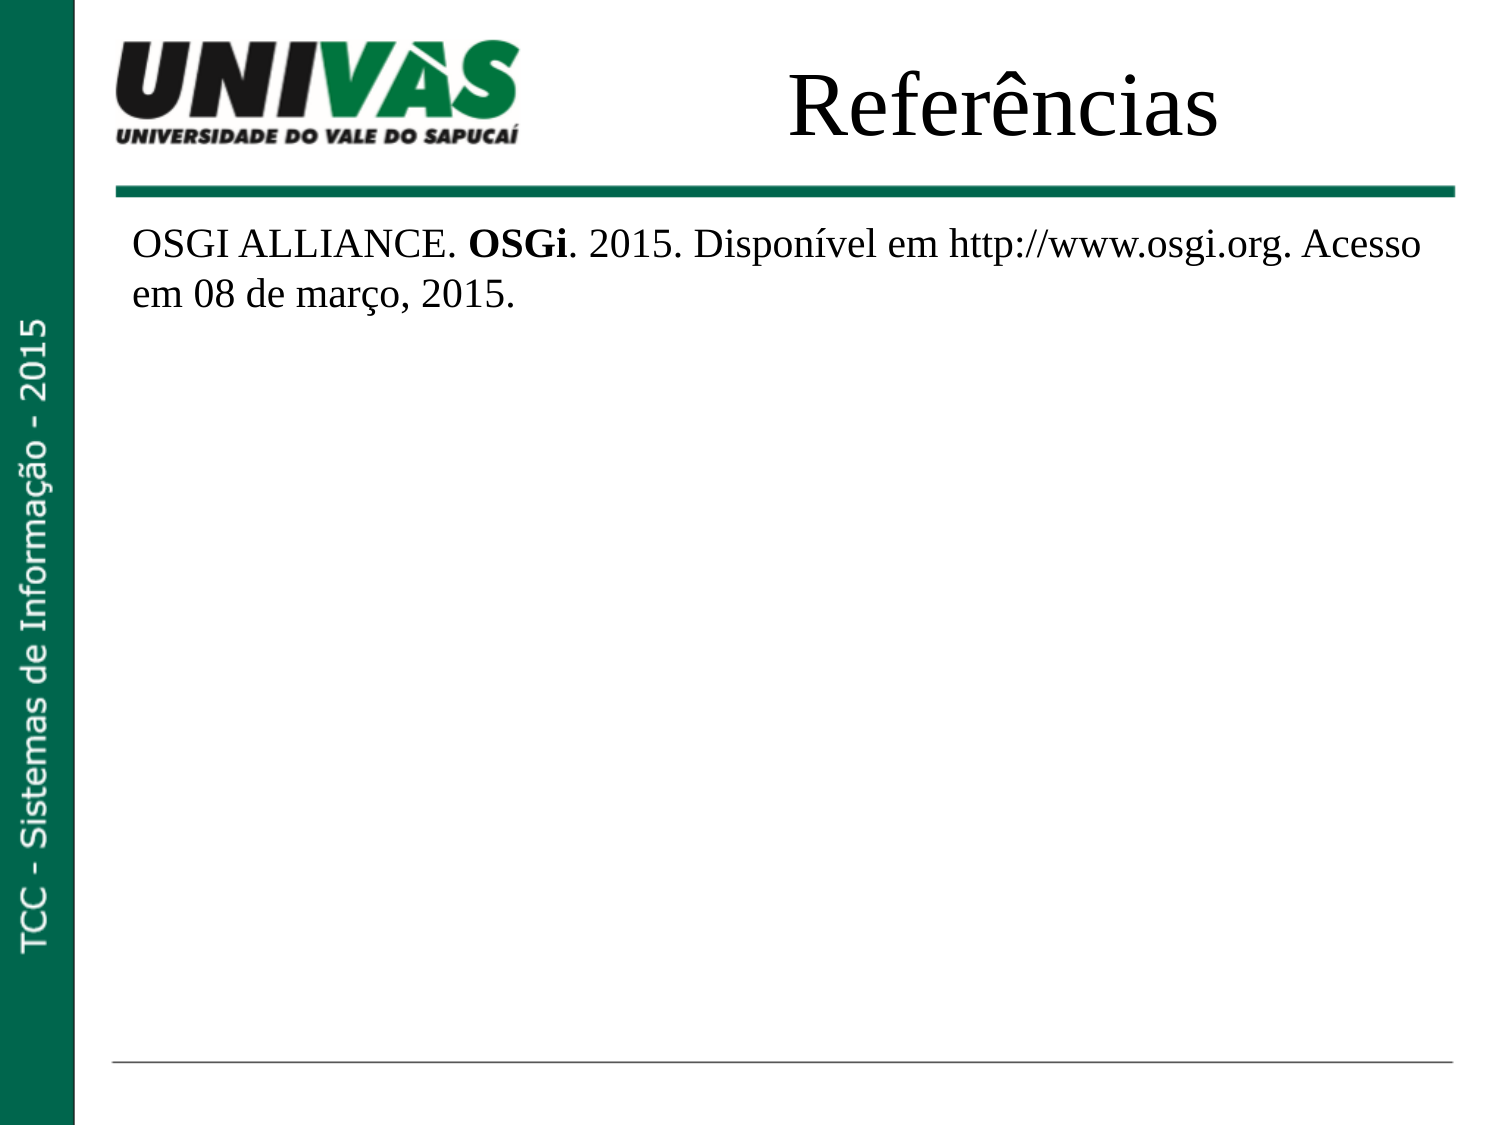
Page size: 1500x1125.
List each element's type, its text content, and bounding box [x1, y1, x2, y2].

text_box OSGI ALLIANCE. OSGi. 2015. Disponível em http://www.osgi.org. Acesso em 08 de março, 2015. [117, 208, 1453, 343]
title Referências [555, 23, 1454, 174]
picture [0, 0, 1500, 1125]
